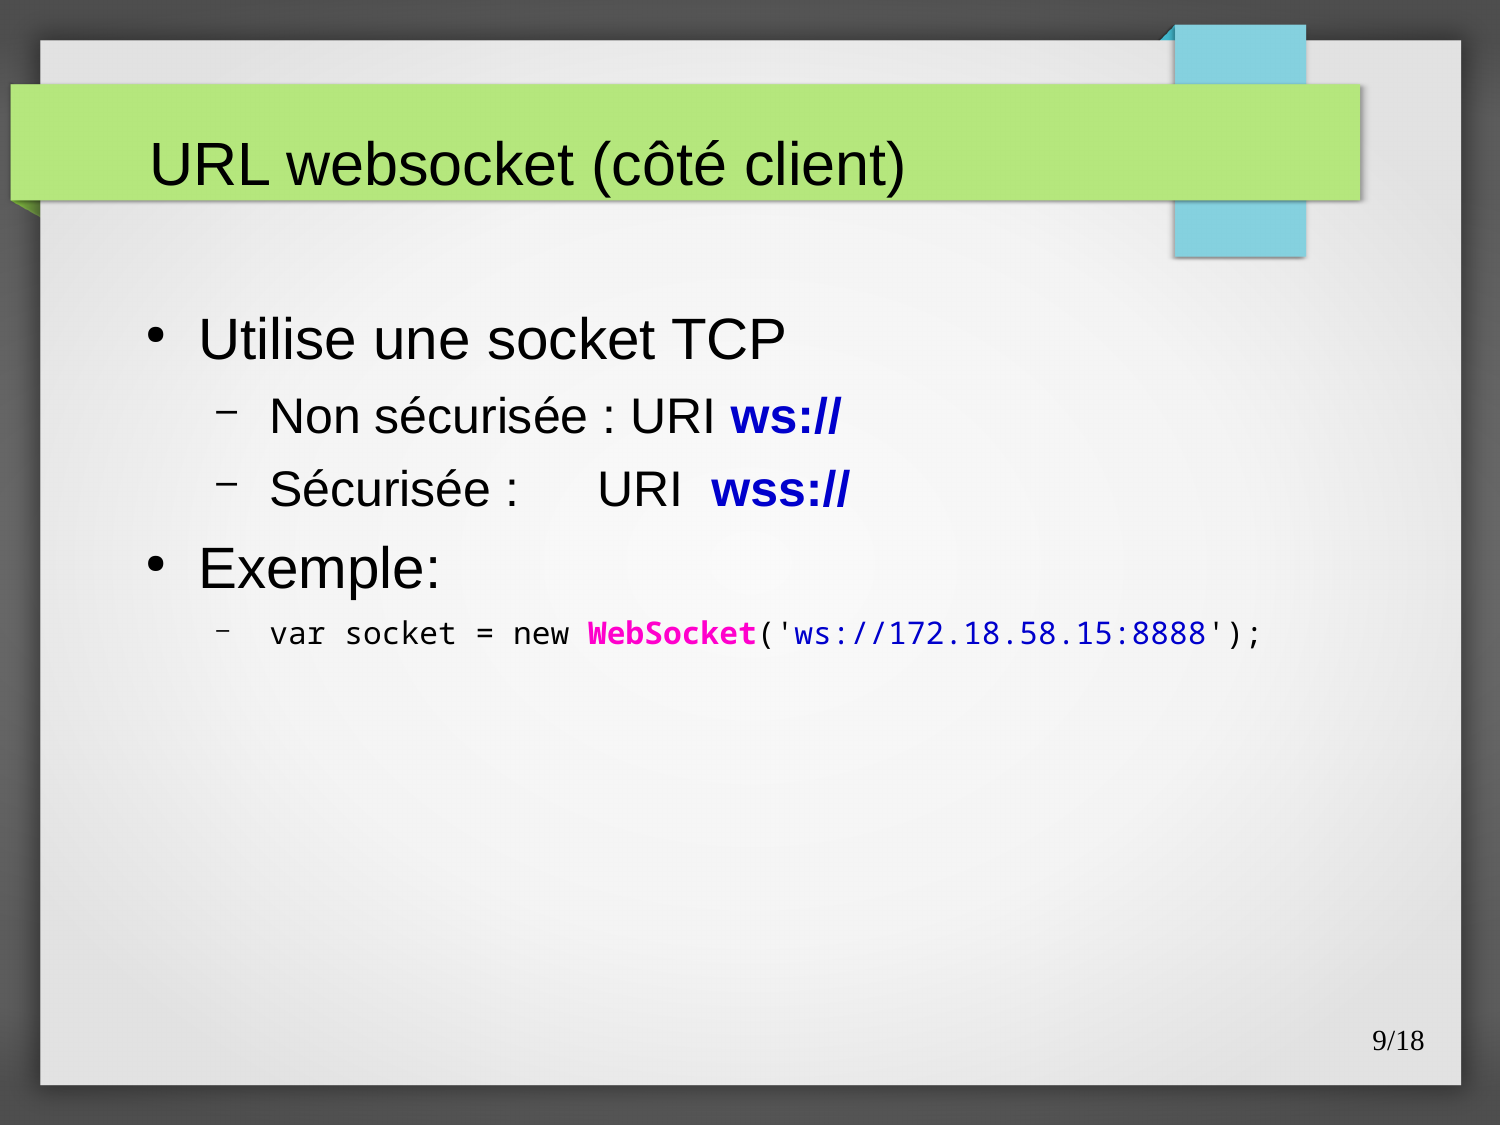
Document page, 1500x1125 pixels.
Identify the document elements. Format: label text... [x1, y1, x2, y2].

title URL websocket (côté client) [112, 65, 1388, 257]
list Utilise une socket TCP Non sécurisée : URI ws:// Sécurisée : URI wss:// Exemple: var socket = new WebSocket('ws://172.18.58.15:8888'); [112, 293, 1388, 966]
picture [0, 0, 1500, 1125]
